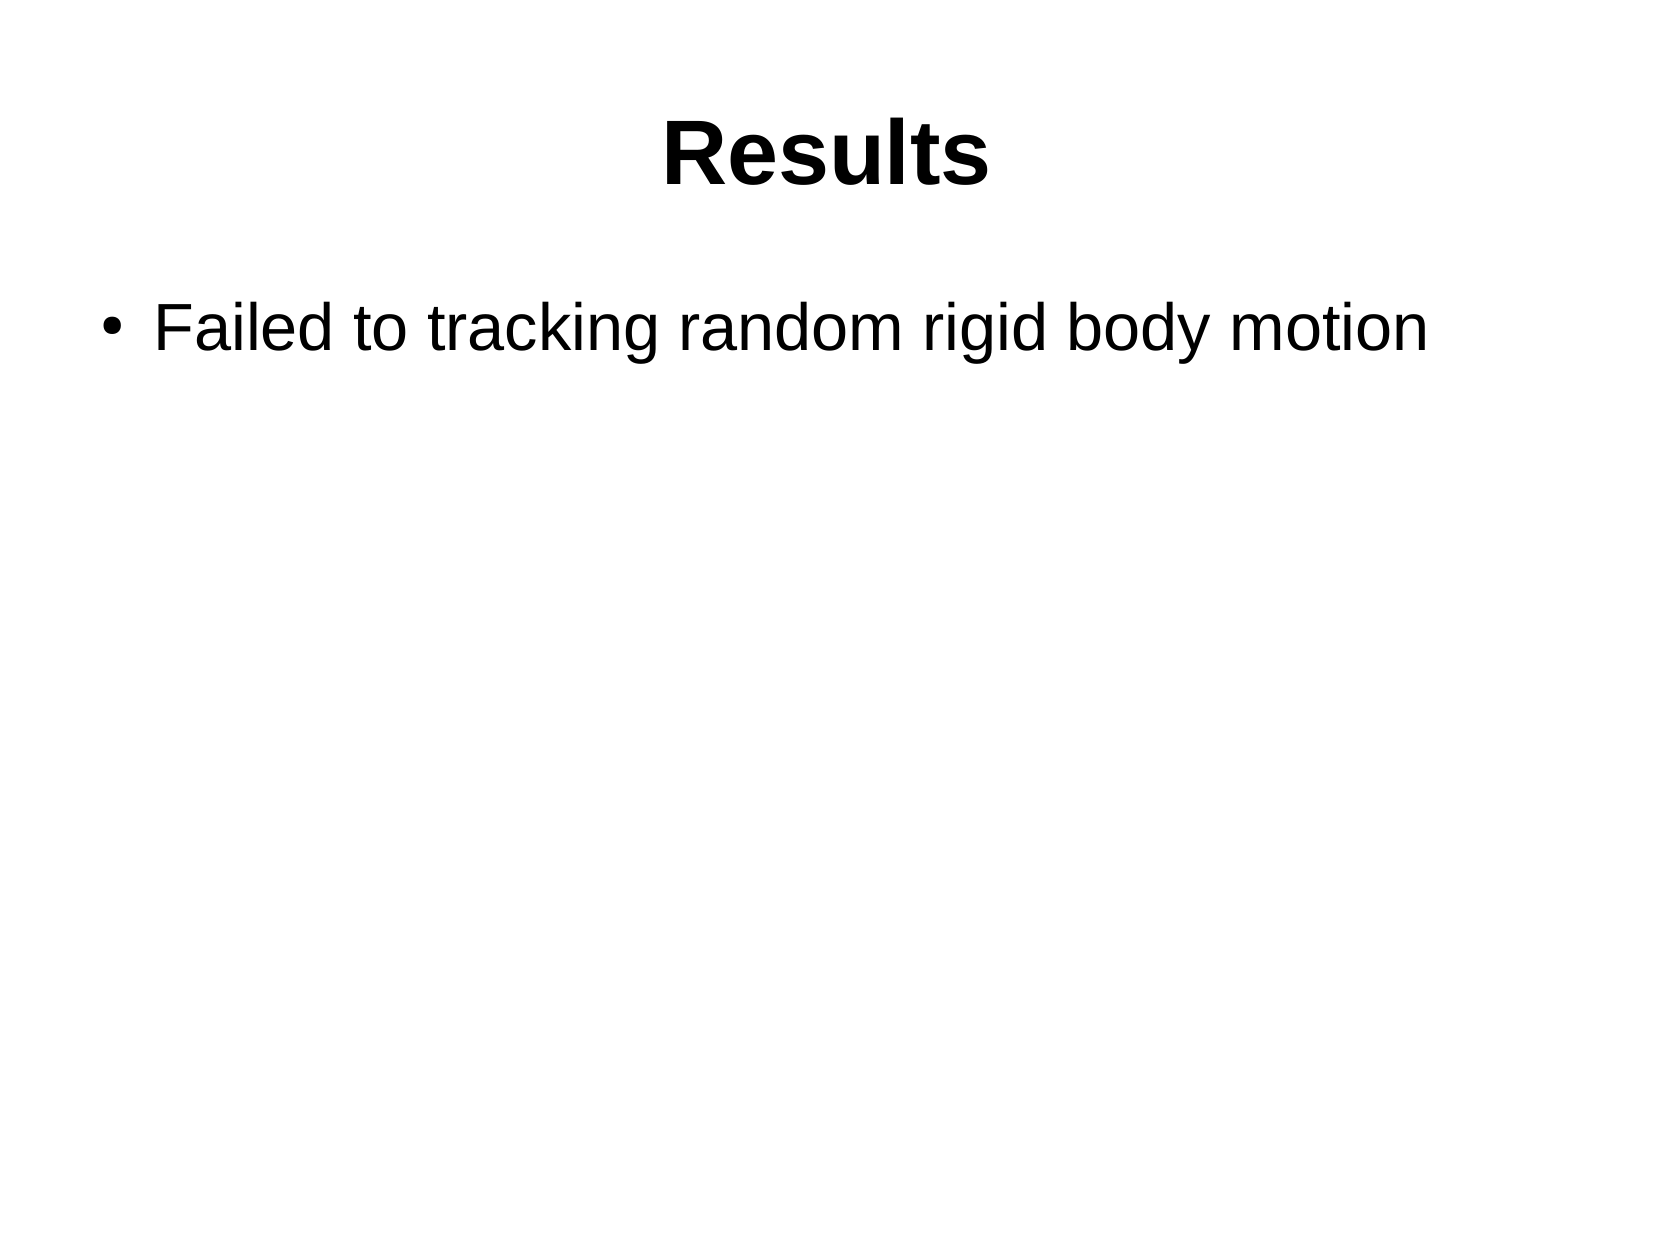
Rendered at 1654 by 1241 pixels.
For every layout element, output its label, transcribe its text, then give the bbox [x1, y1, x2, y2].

list Failed to tracking random rigid body motion [82, 290, 1571, 1010]
title Results [82, 49, 1571, 257]
